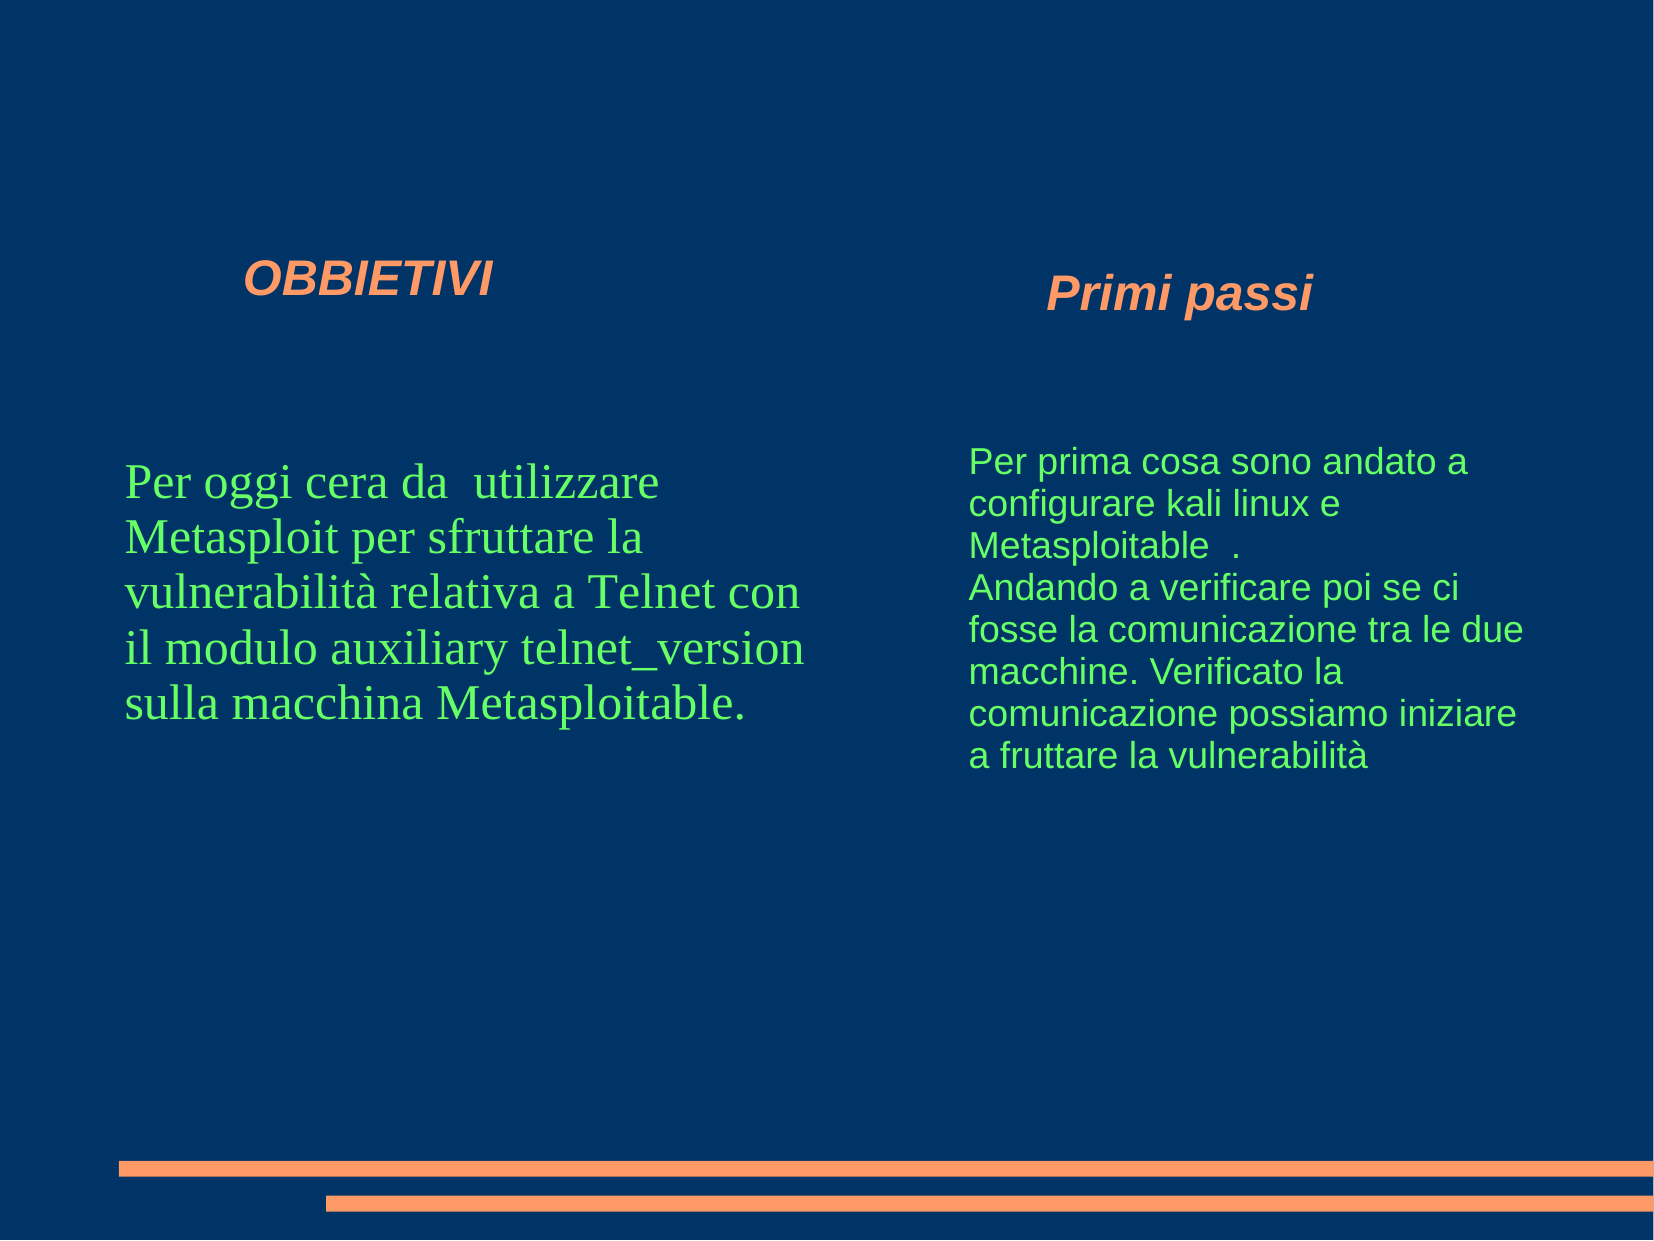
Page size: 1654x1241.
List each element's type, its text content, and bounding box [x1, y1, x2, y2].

text_box Per prima cosa sono andato a configurare kali linux e Metasploitable . Andando a verificare poi se ci fosse la comunicazione tra le due macchine. Verificato la comunicazione possiamo iniziare a fruttare la vulnerabilità [953, 432, 1548, 1041]
title [885, 259, 1536, 367]
list Per oggi cera da utilizzare Metasploit per sfruttare la vulnerabilità relativa a Telnet con il modulo auxiliary telnet_version sulla macchina Metasploitable. [124, 453, 827, 1241]
title OBBIETIVI [121, 165, 615, 391]
title Primi passi [862, 240, 1512, 347]
